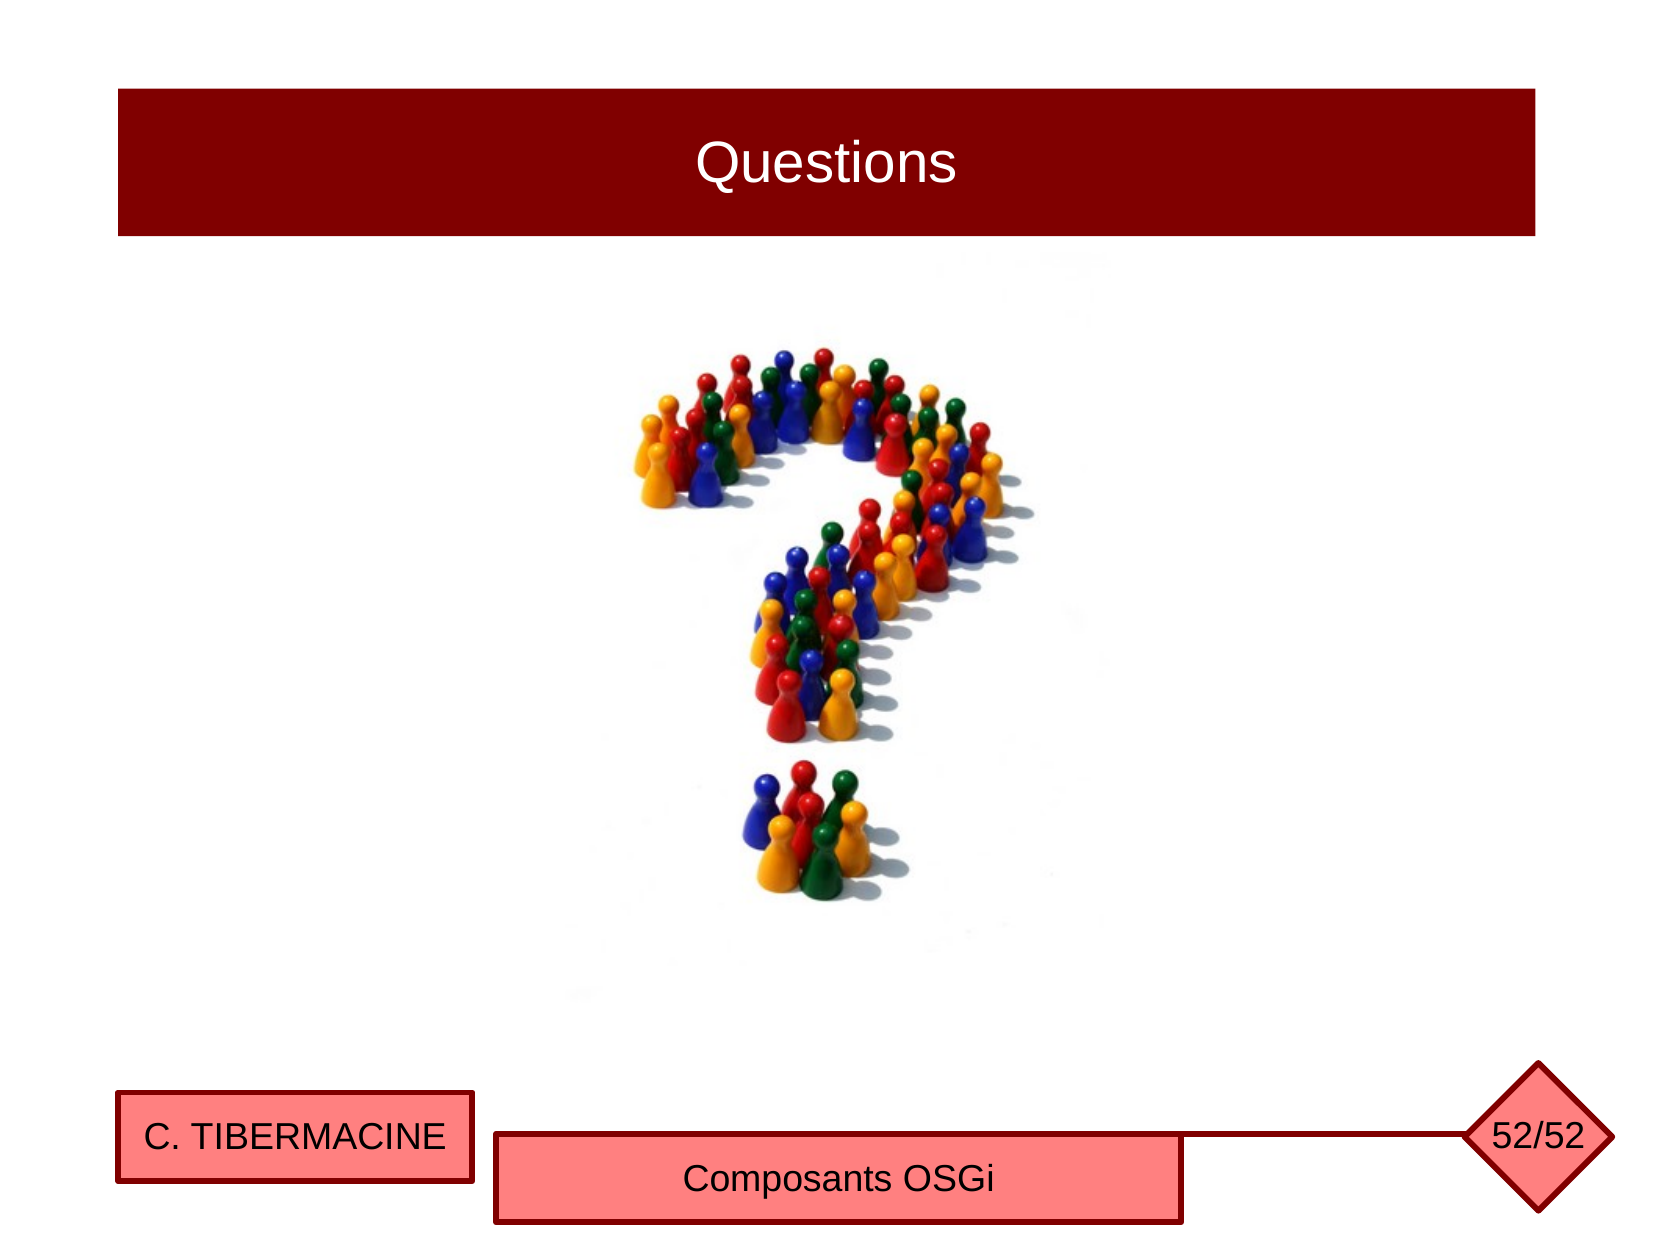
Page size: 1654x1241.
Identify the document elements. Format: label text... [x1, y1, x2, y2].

text_box <numéro>/52 [1476, 1106, 1601, 1206]
text_box Questions [118, 88, 1536, 237]
text_box Composants OSGi [496, 1133, 1182, 1223]
text_box [1495, 1062, 1582, 1106]
picture [565, 252, 1111, 1003]
text_box [1464, 1125, 1476, 1149]
text_box [1533, 1206, 1544, 1211]
text_box [1601, 1125, 1613, 1149]
text_box C. TIBERMACINE [118, 1092, 473, 1182]
